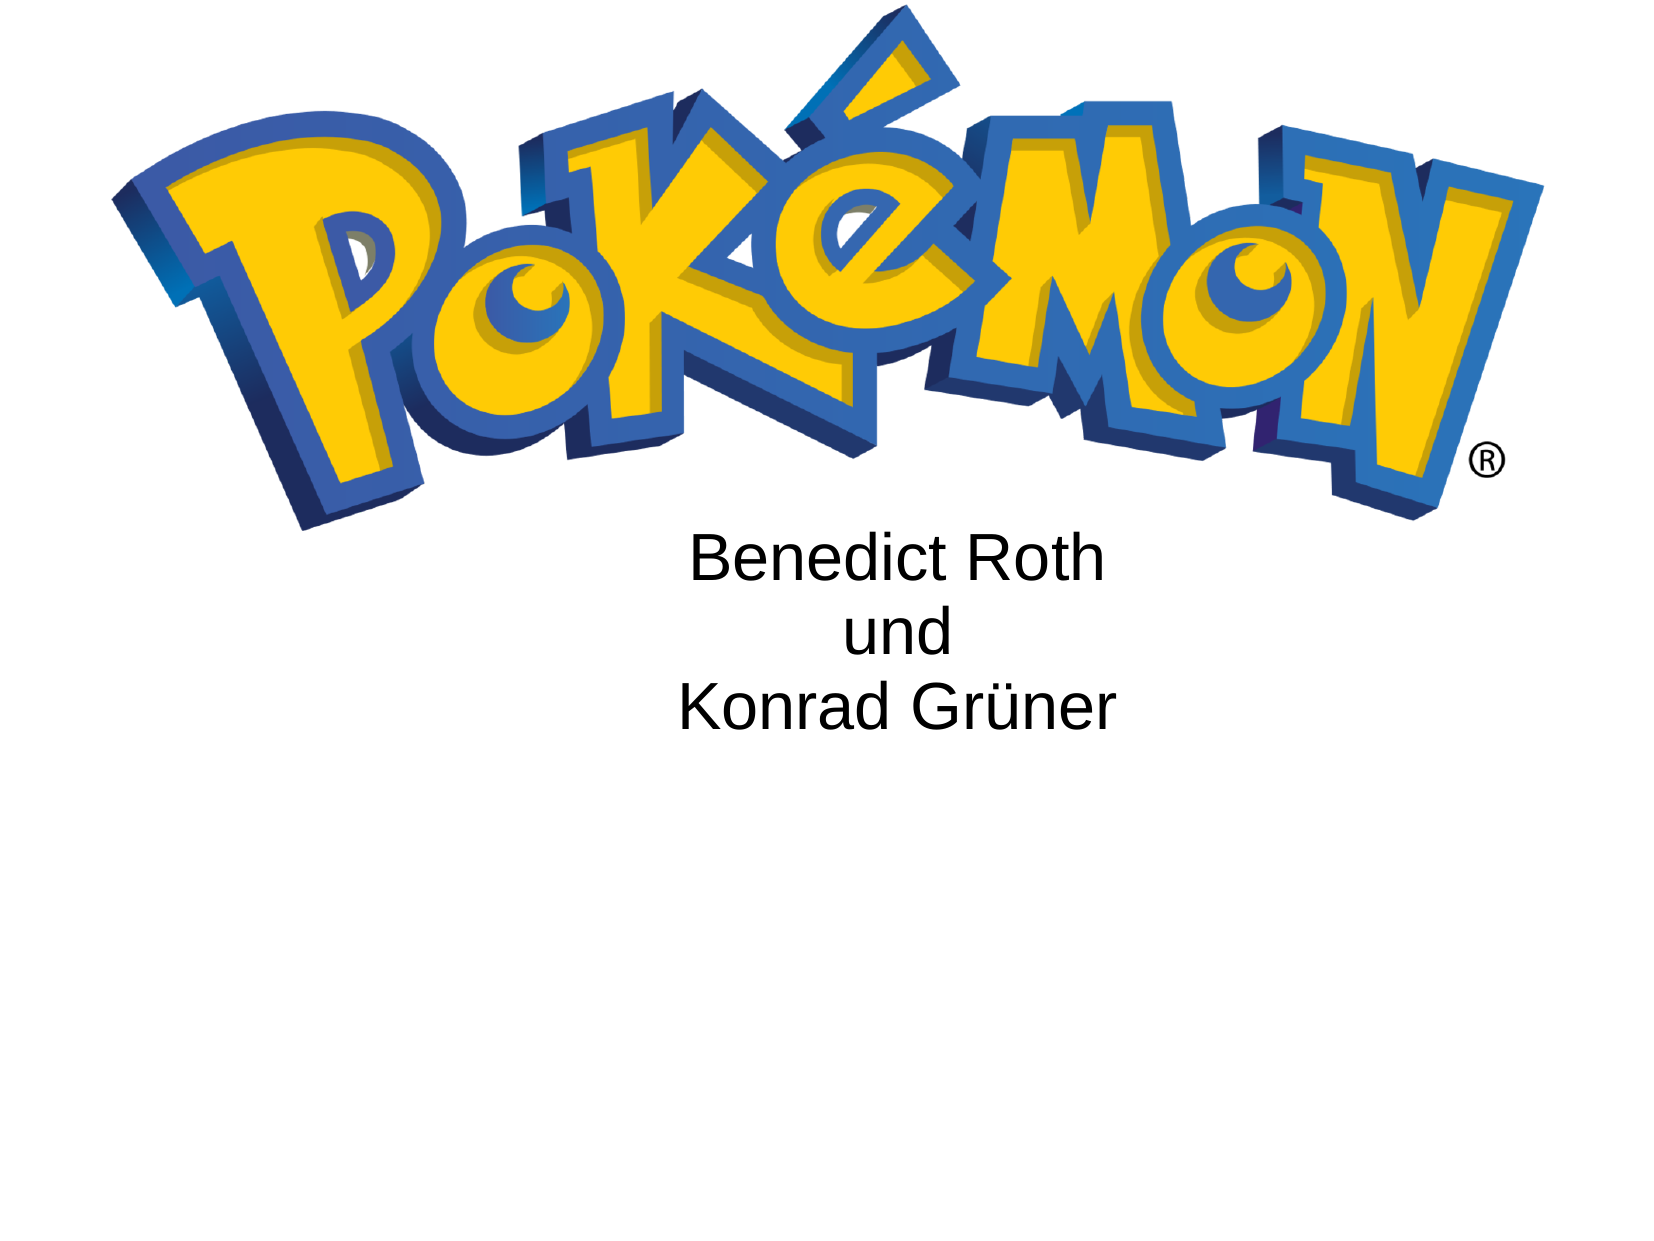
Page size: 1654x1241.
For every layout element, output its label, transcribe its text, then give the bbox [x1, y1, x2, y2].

subtitle Benedict Roth und Konrad Grüner [673, 519, 1123, 745]
picture [82, 0, 1571, 544]
